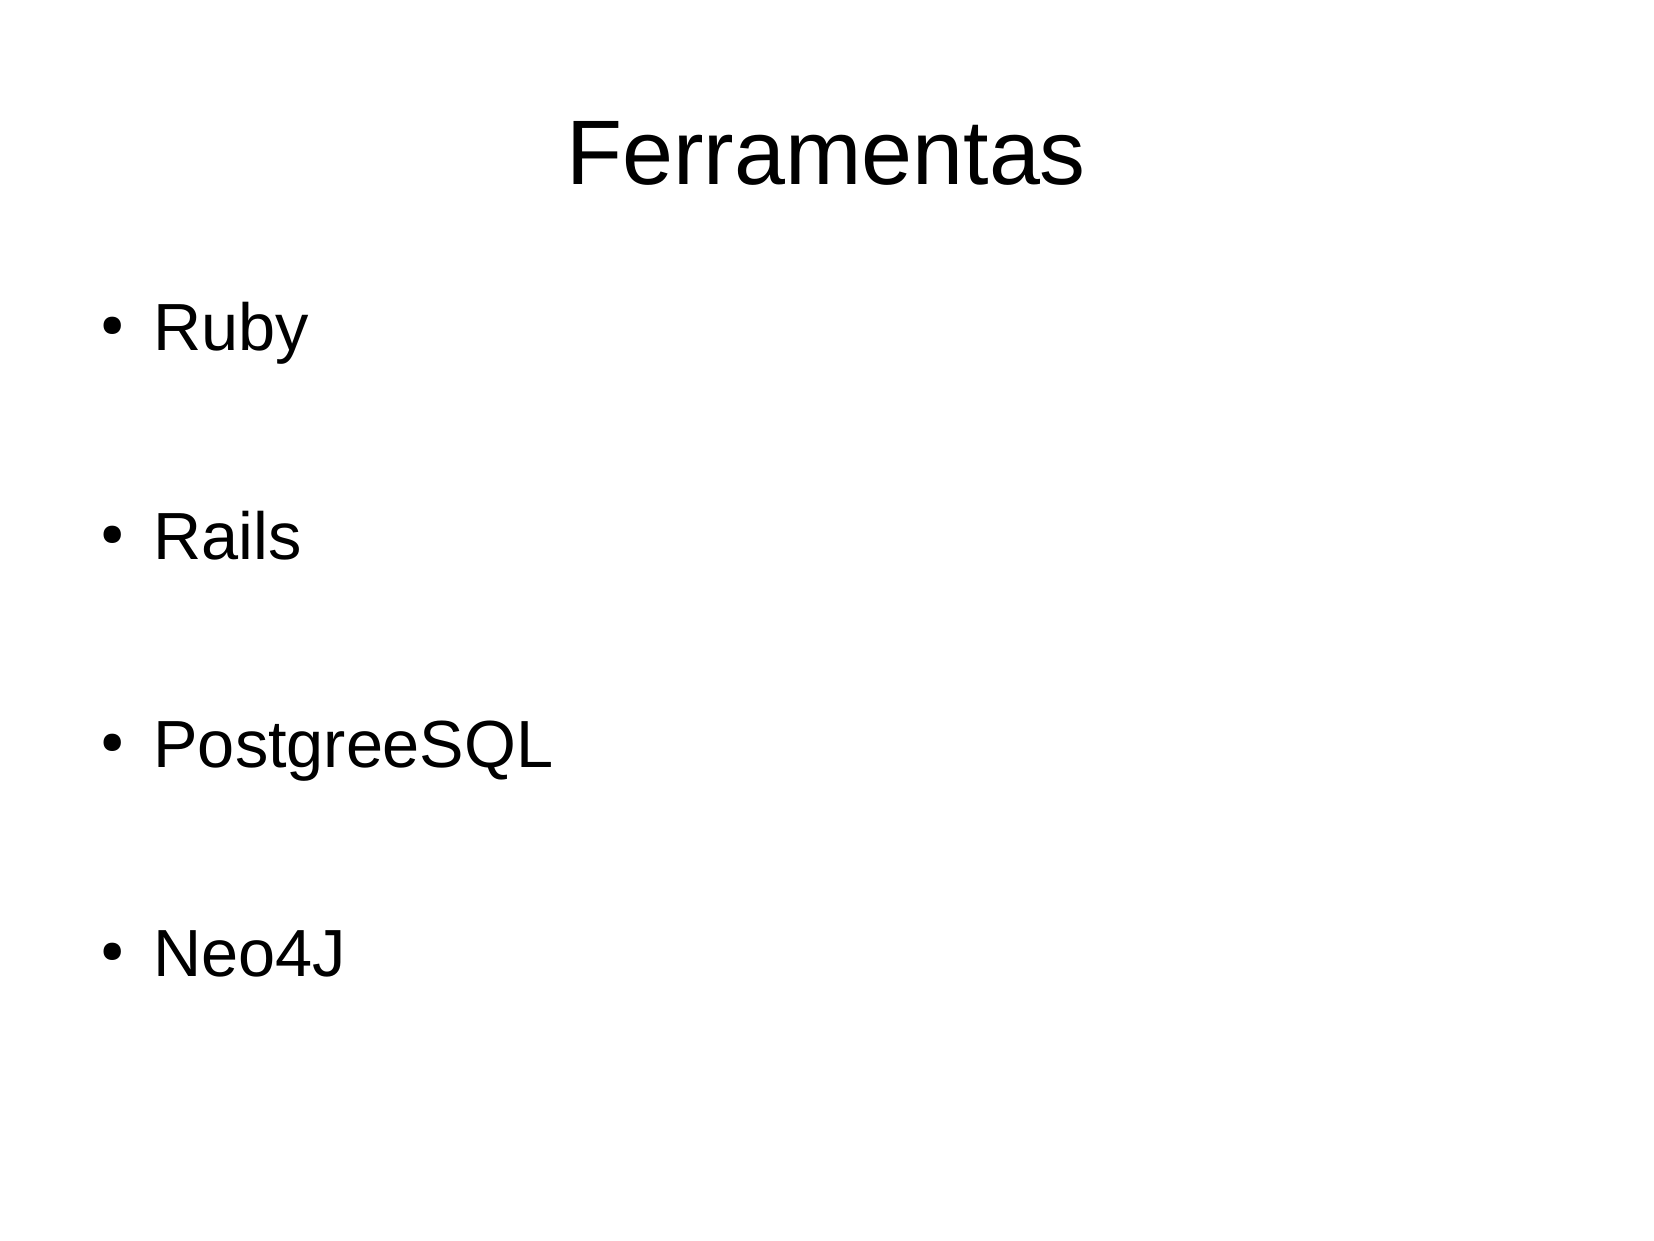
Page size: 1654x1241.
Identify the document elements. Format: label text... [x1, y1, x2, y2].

list Ruby Rails PostgreeSQL Neo4J [82, 290, 1571, 1010]
title Ferramentas [82, 49, 1571, 257]
